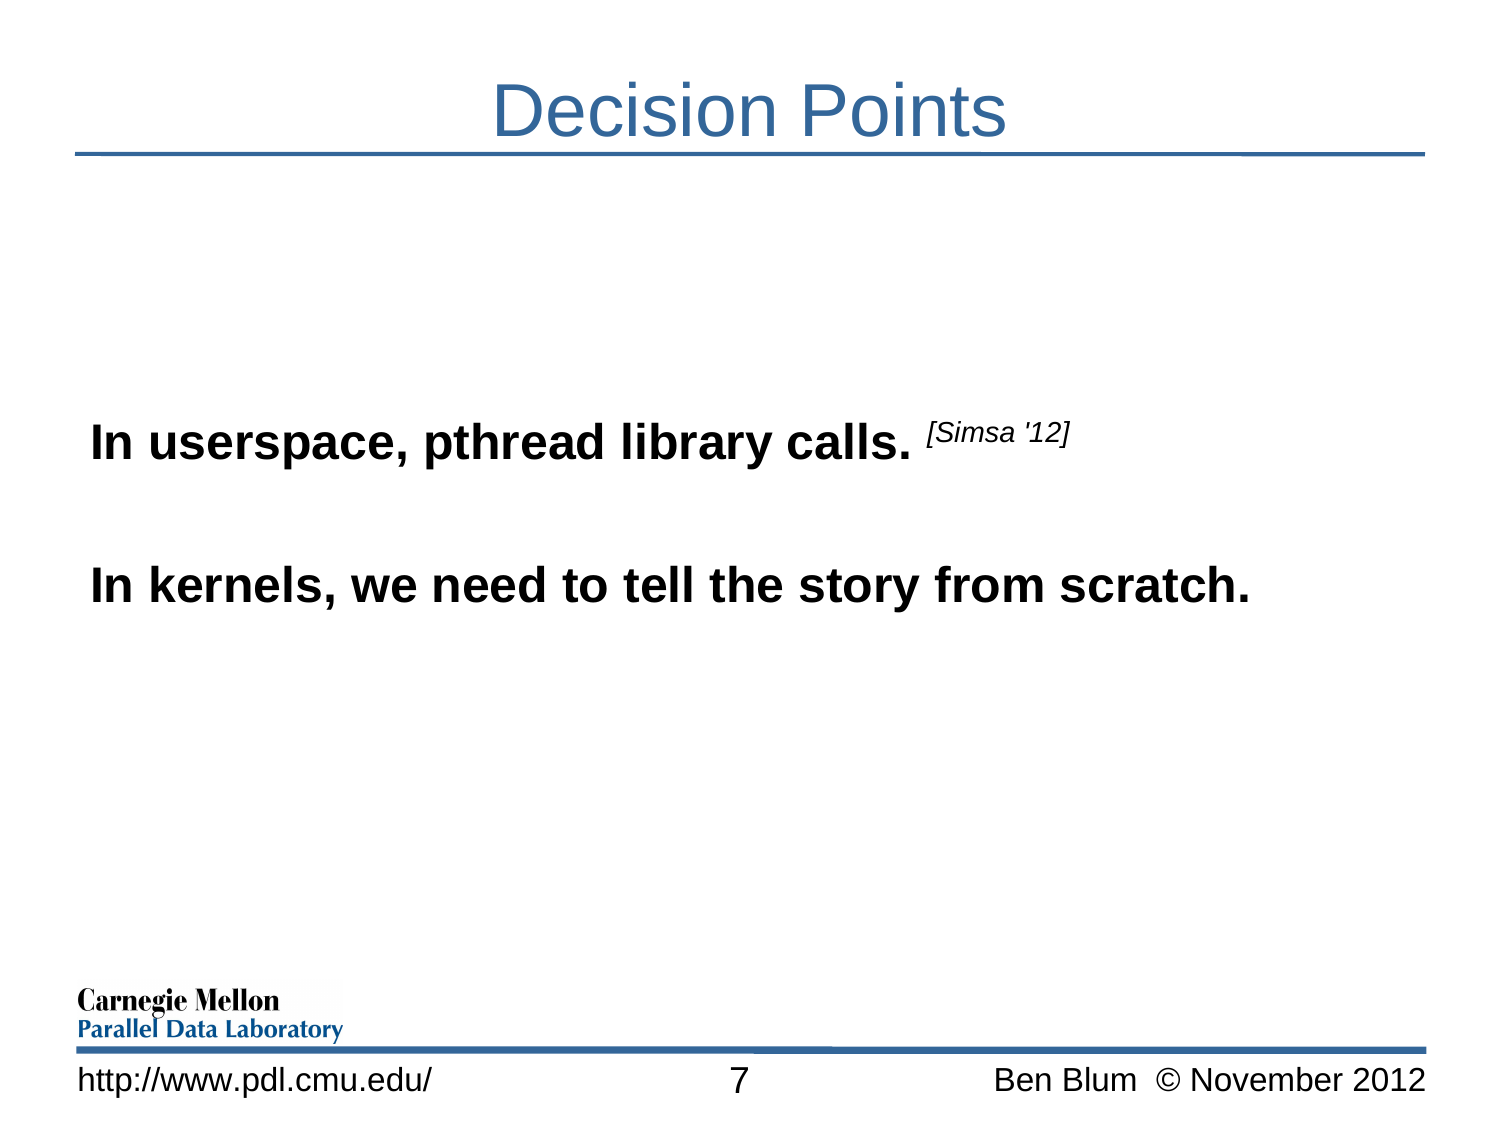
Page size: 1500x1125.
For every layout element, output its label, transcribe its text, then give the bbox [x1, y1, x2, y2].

list In userspace, pthread library calls. [Simsa '12] In kernels, we need to tell the story from scratch. [75, 187, 1426, 856]
title Decision Points [112, 50, 1388, 163]
picture [77, 979, 343, 1044]
